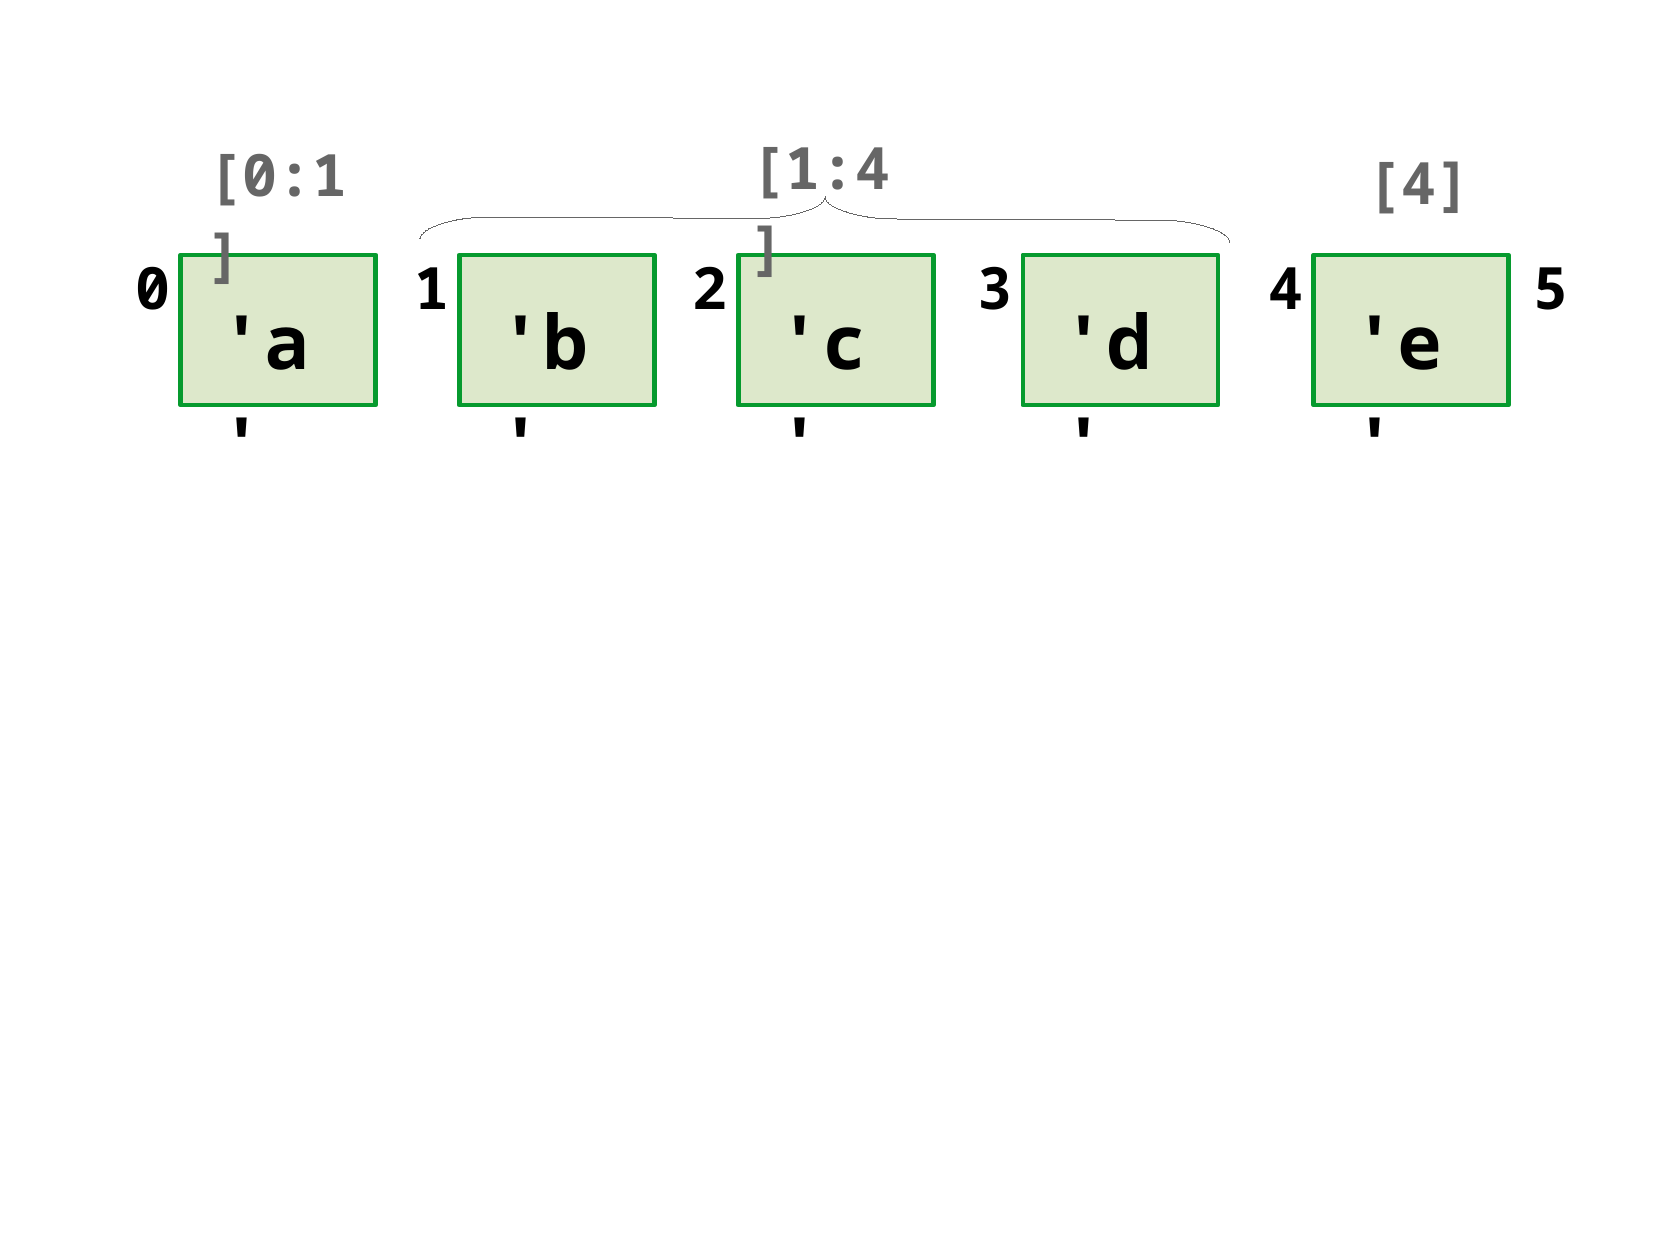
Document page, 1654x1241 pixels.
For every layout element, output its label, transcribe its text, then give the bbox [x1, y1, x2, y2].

text_box 1 [399, 240, 460, 314]
text_box 2 [678, 240, 739, 314]
text_box [459, 255, 655, 406]
text_box [4] [1351, 135, 1489, 226]
text_box 3 [962, 240, 1023, 314]
text_box 'b' [483, 281, 634, 381]
text_box [1313, 255, 1509, 406]
text_box 'e' [1337, 281, 1488, 381]
text_box 'a' [204, 281, 355, 381]
text_box 'd' [1046, 281, 1197, 381]
text_box 4 [1253, 240, 1314, 314]
text_box [738, 255, 934, 406]
text_box 'c' [762, 281, 913, 381]
text_box 5 [1519, 240, 1580, 314]
text_box [1:4] [735, 120, 919, 211]
text_box [0:1] [192, 126, 376, 217]
text_box [1022, 255, 1218, 406]
text_box [180, 255, 376, 406]
text_box 0 [120, 240, 181, 314]
